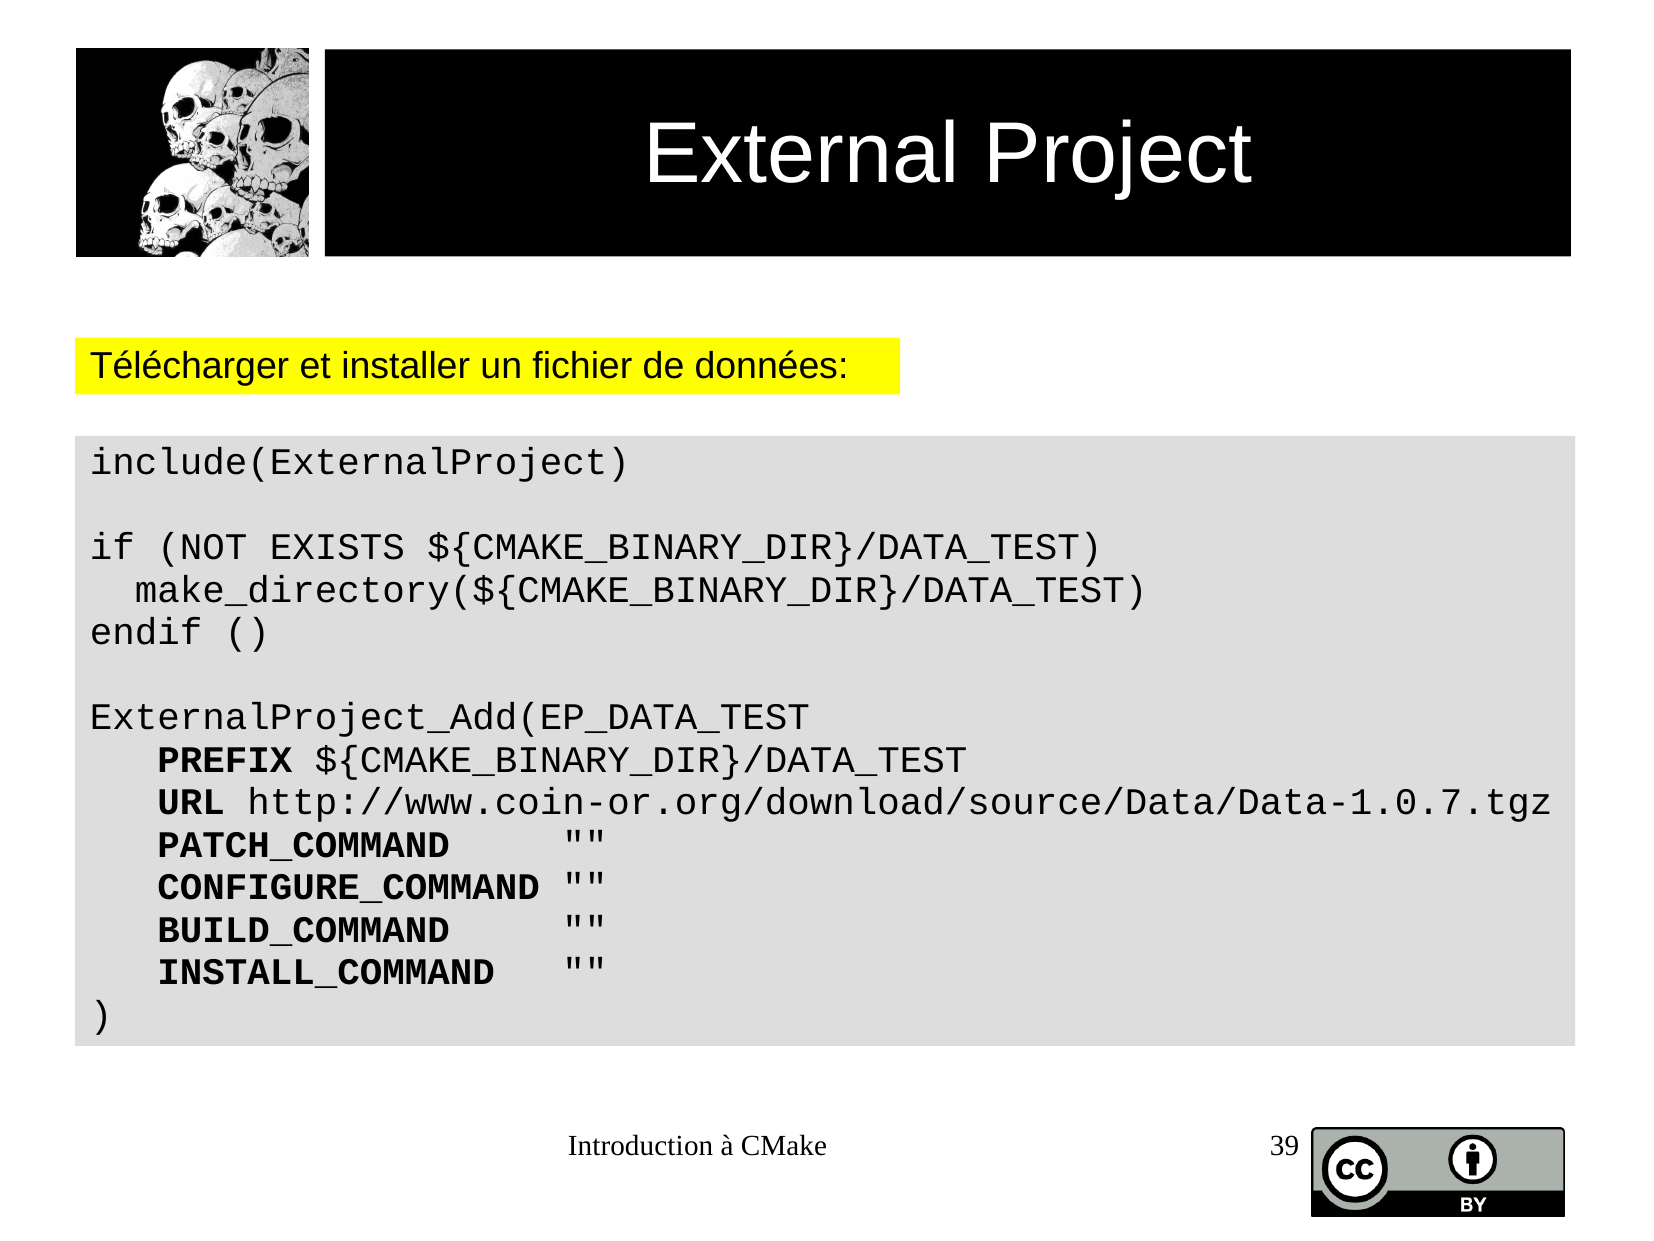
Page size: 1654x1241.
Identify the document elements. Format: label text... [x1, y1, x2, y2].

text_box Télécharger et installer un fichier de données: [75, 337, 901, 395]
text_box include(ExternalProject) if (NOT EXISTS ${CMAKE_BINARY_DIR}/DATA_TEST) make_directory(${CMAKE_BINARY_DIR}/DATA_TEST) endif () ExternalProject_Add(EP_DATA_TEST PREFIX ${CMAKE_BINARY_DIR}/DATA_TEST URL http://www.coin-or.org/download/source/Data/Data-1.0.7.tgz PATCH_COMMAND "" CONFIGURE_COMMAND "" BUILD_COMMAND "" INSTALL_COMMAND "" ) [75, 435, 1576, 1046]
picture [76, 48, 309, 257]
picture [1311, 1127, 1565, 1217]
title External Project [324, 49, 1571, 257]
